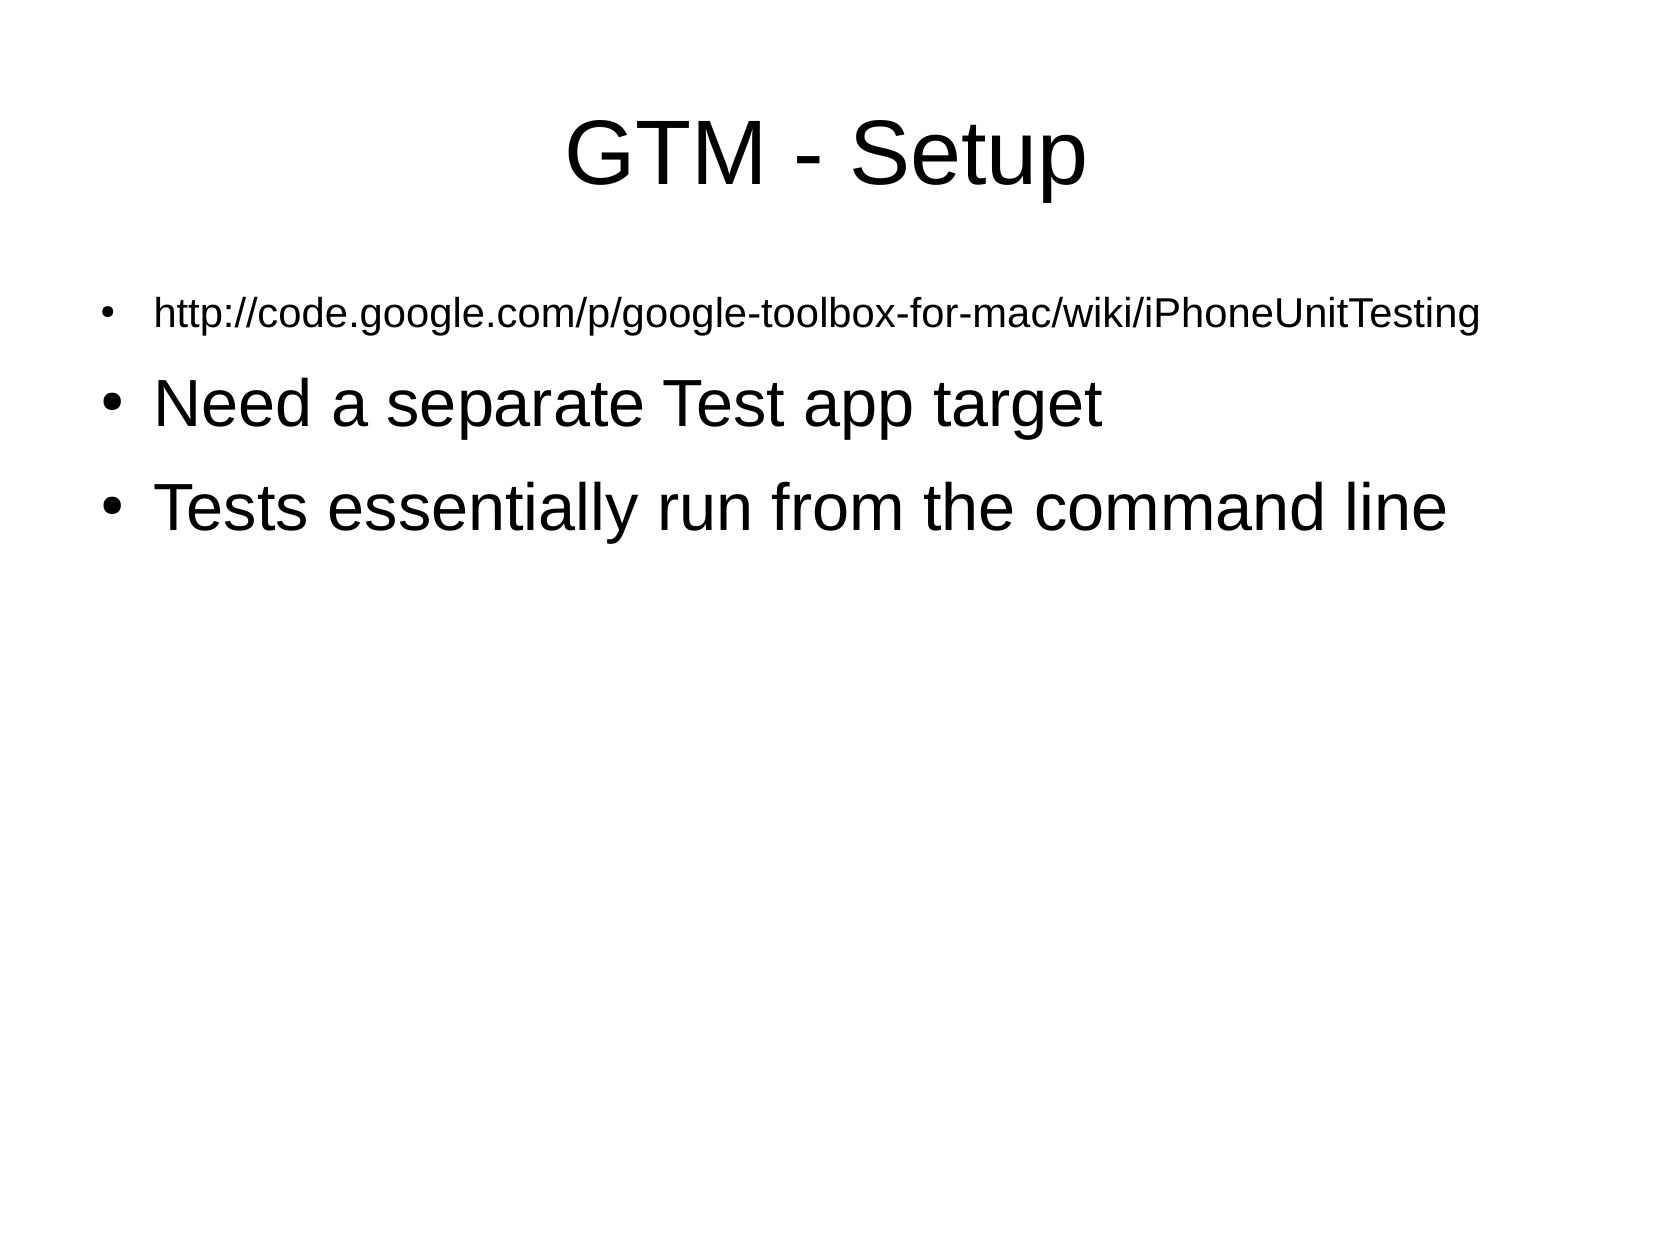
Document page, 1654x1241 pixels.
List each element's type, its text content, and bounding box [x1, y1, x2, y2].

list http://code.google.com/p/google-toolbox-for-mac/wiki/iPhoneUnitTesting Need a separate Test app target Tests essentially run from the command line [82, 290, 1571, 1109]
title GTM - Setup [82, 49, 1571, 257]
